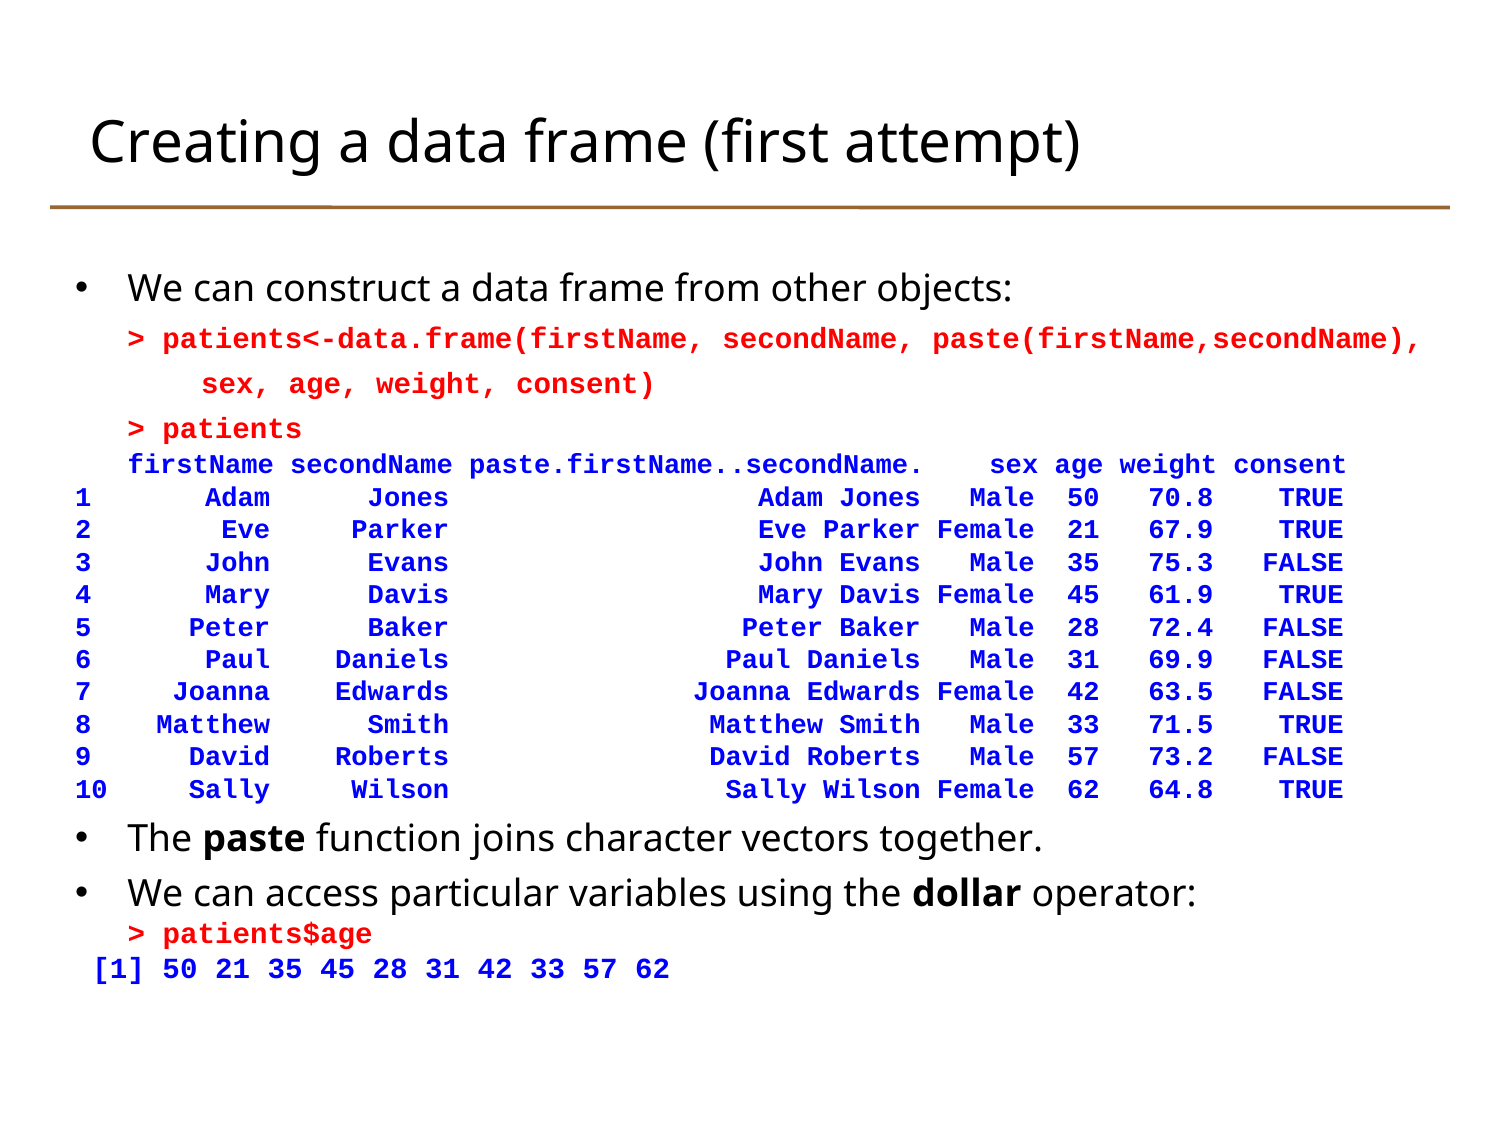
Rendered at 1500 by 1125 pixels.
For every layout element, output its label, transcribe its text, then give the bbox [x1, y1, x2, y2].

text_box Creating a data frame (first attempt) [75, 44, 1425, 233]
text_box We can construct a data frame from other objects: > patients<-data.frame(firstName, secondName, paste(firstName,secondName), sex, age, weight, consent) > patients firstName secondName paste.firstName..secondName. sex age weight consent 1 Adam Jones Adam Jones Male 50 70.8 TRUE 2 Eve Parker Eve Parker Female 21 67.9 TRUE 3 John Evans John Evans Male 35 75.3 FALSE 4 Mary Davis Mary Davis Female 45 61.9 TRUE 5 Peter Baker Peter Baker Male 28 72.4 FALSE 6 Paul Daniels Paul Daniels Male 31 69.9 FALSE 7 Joanna Edwards Joanna Edwards Female 42 63.5 FALSE 8 Matthew Smith Matthew Smith Male 33 71.5 TRUE 9 David Roberts David Roberts Male 57 73.2 FALSE 10 Sally Wilson Sally Wilson Female 62 64.8 TRUE The paste function joins character vectors together. We can access particular variables using the dollar operator: > patients$age [1] 50 21 35 45 28 31 42 33 57 62 [75, 263, 1425, 1006]
